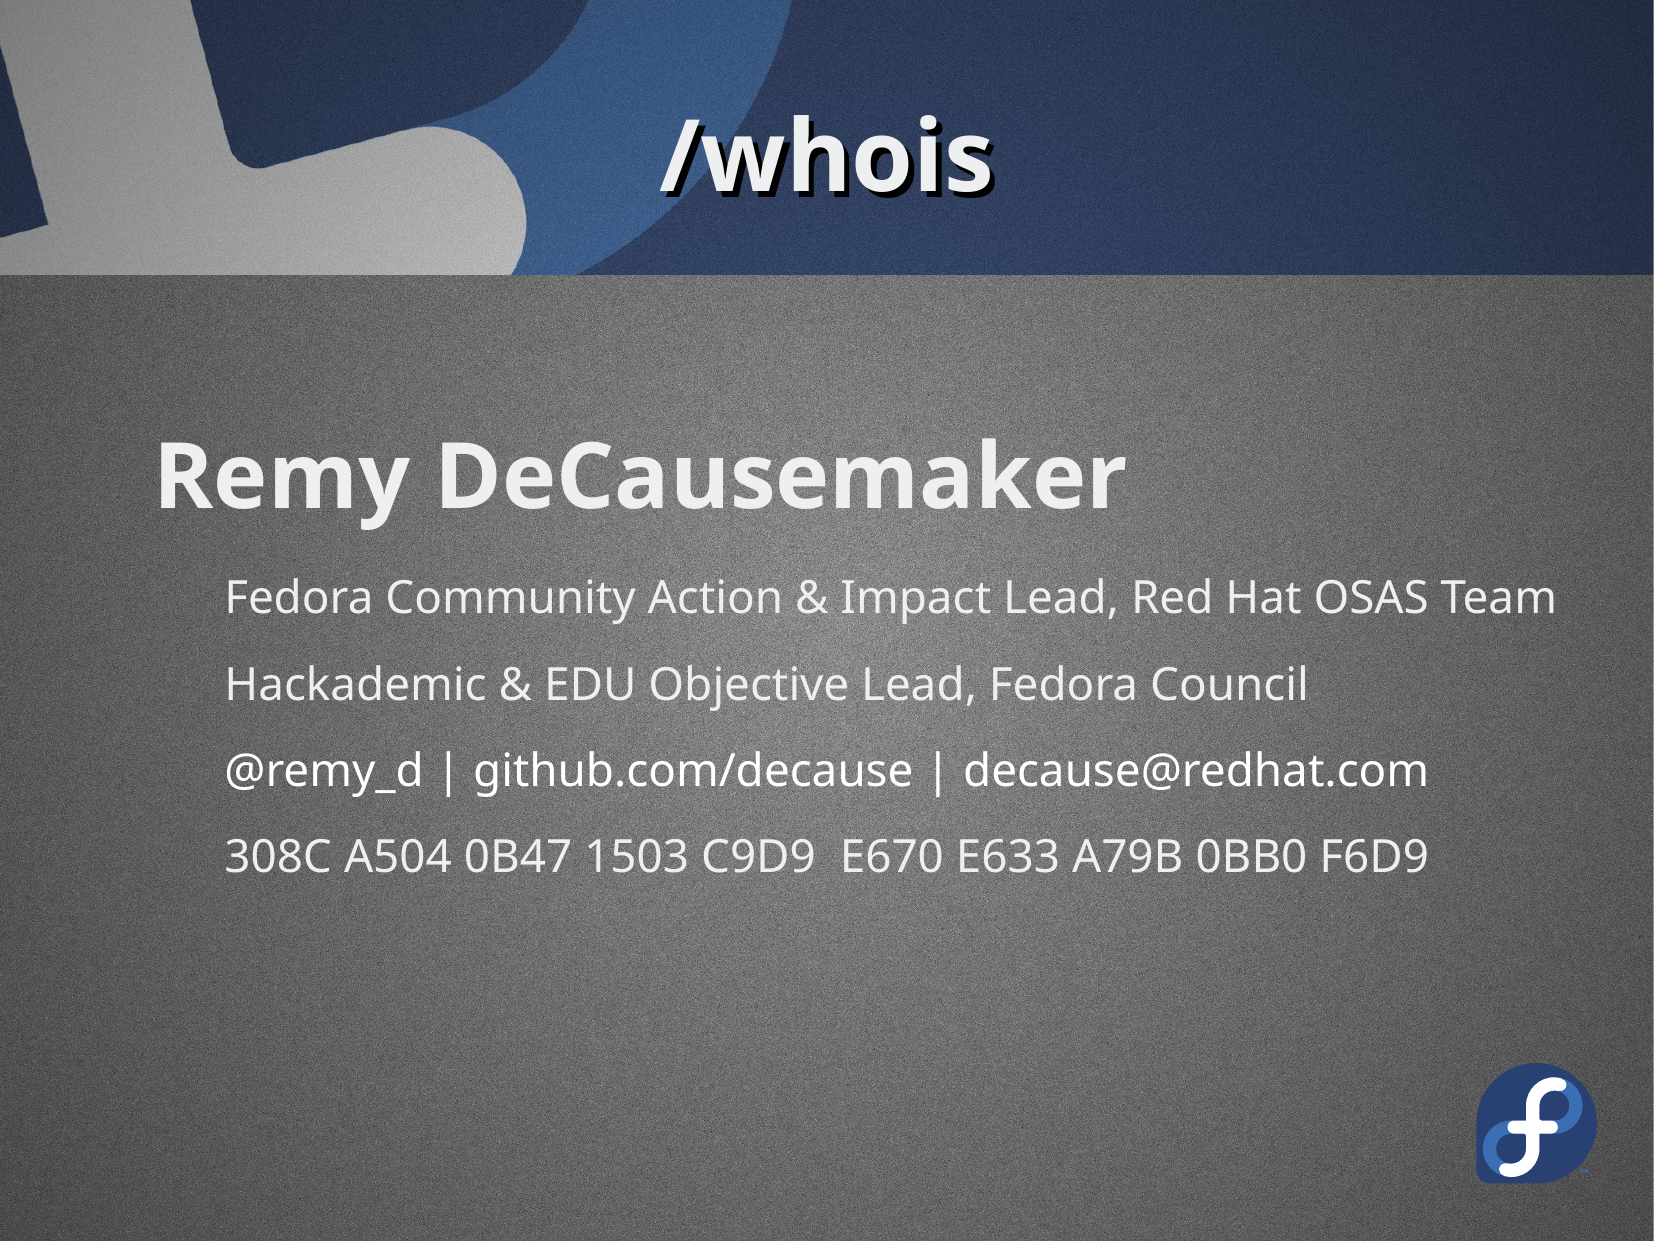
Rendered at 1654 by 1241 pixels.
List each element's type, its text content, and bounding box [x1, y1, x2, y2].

list Remy DeCausemaker Fedora Community Action & Impact Lead, Red Hat OSAS Team Hackademic & EDU Objective Lead, Fedora Council @remy_d | github.com/decause | decause@redhat.com 308C A504 0B47 1503 C9D9 E670 E633 A79B 0BB0 F6D9 [82, 290, 1571, 1241]
picture [0, 0, 1654, 1241]
title /whois [82, 49, 1571, 257]
